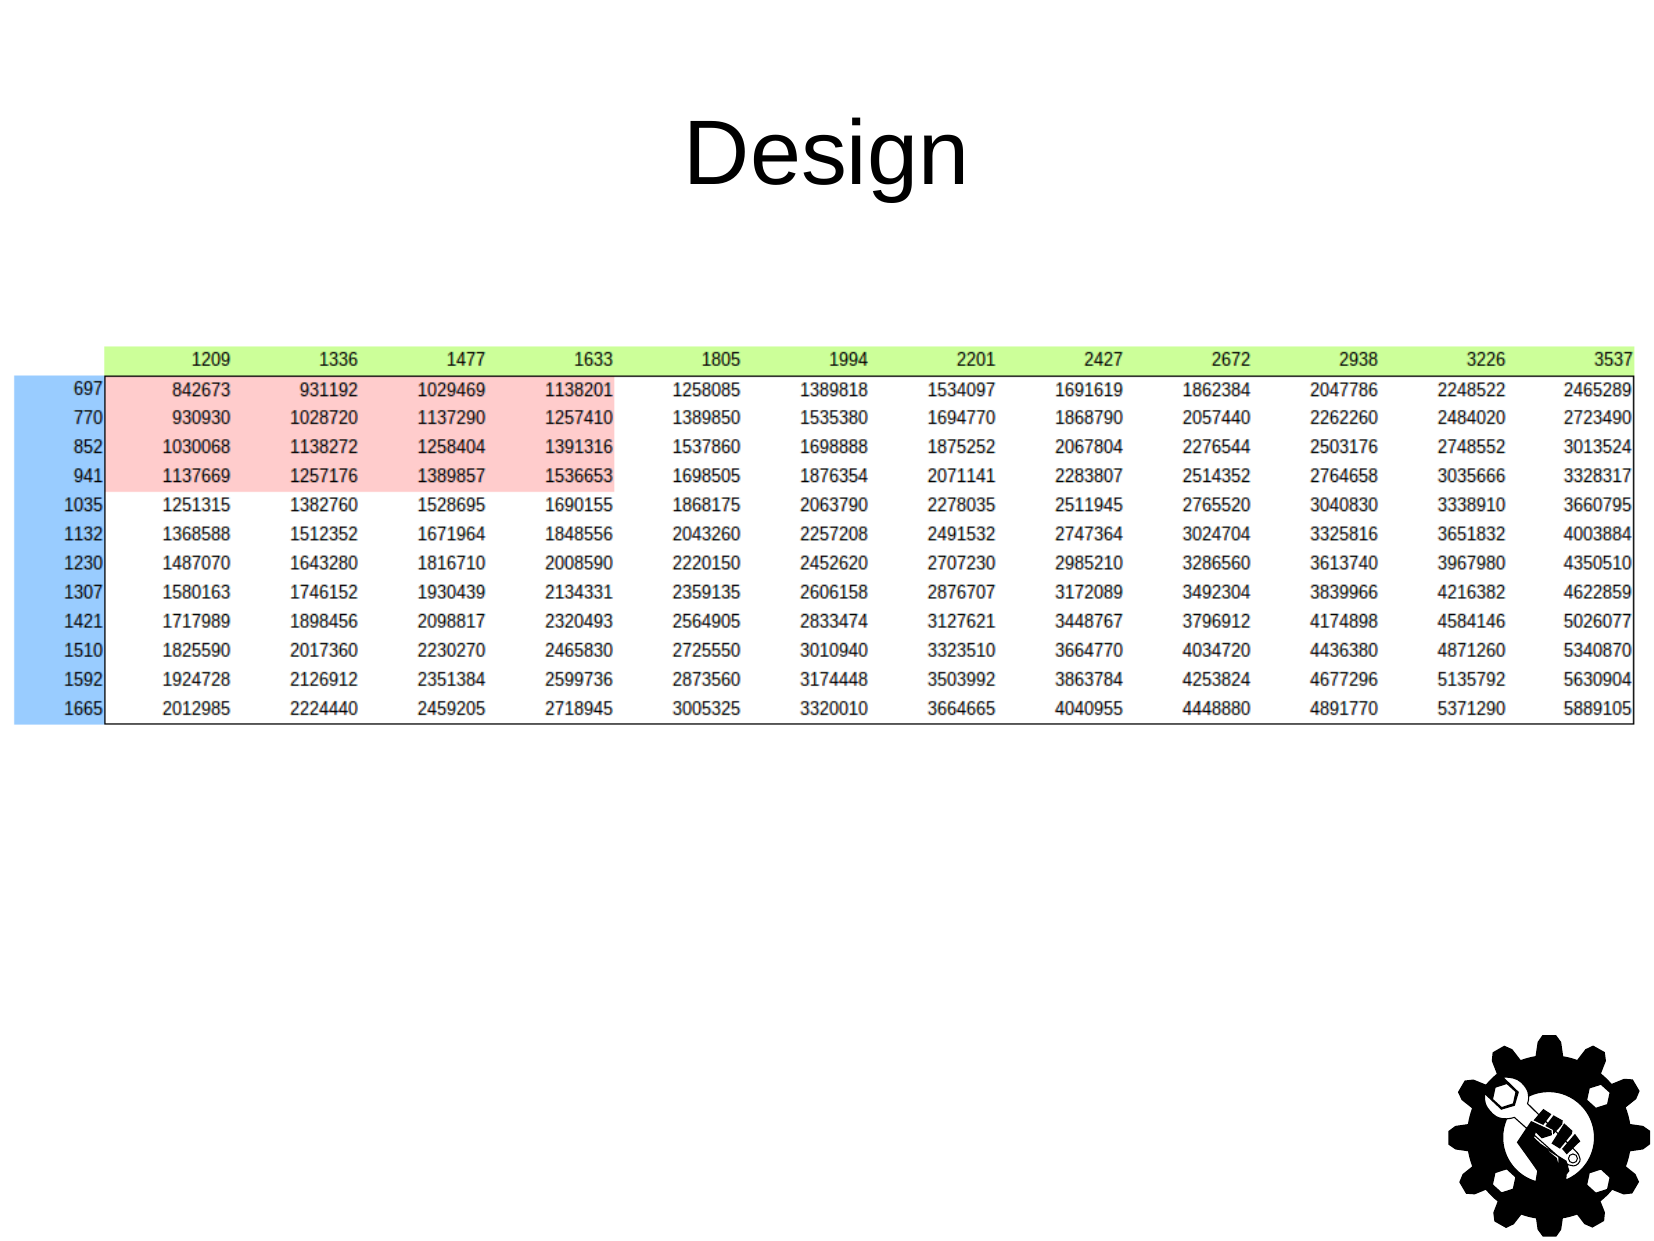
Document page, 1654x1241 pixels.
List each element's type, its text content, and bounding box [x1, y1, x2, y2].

title Design [82, 49, 1571, 257]
picture [1444, 1031, 1654, 1241]
picture [6, 330, 1647, 729]
